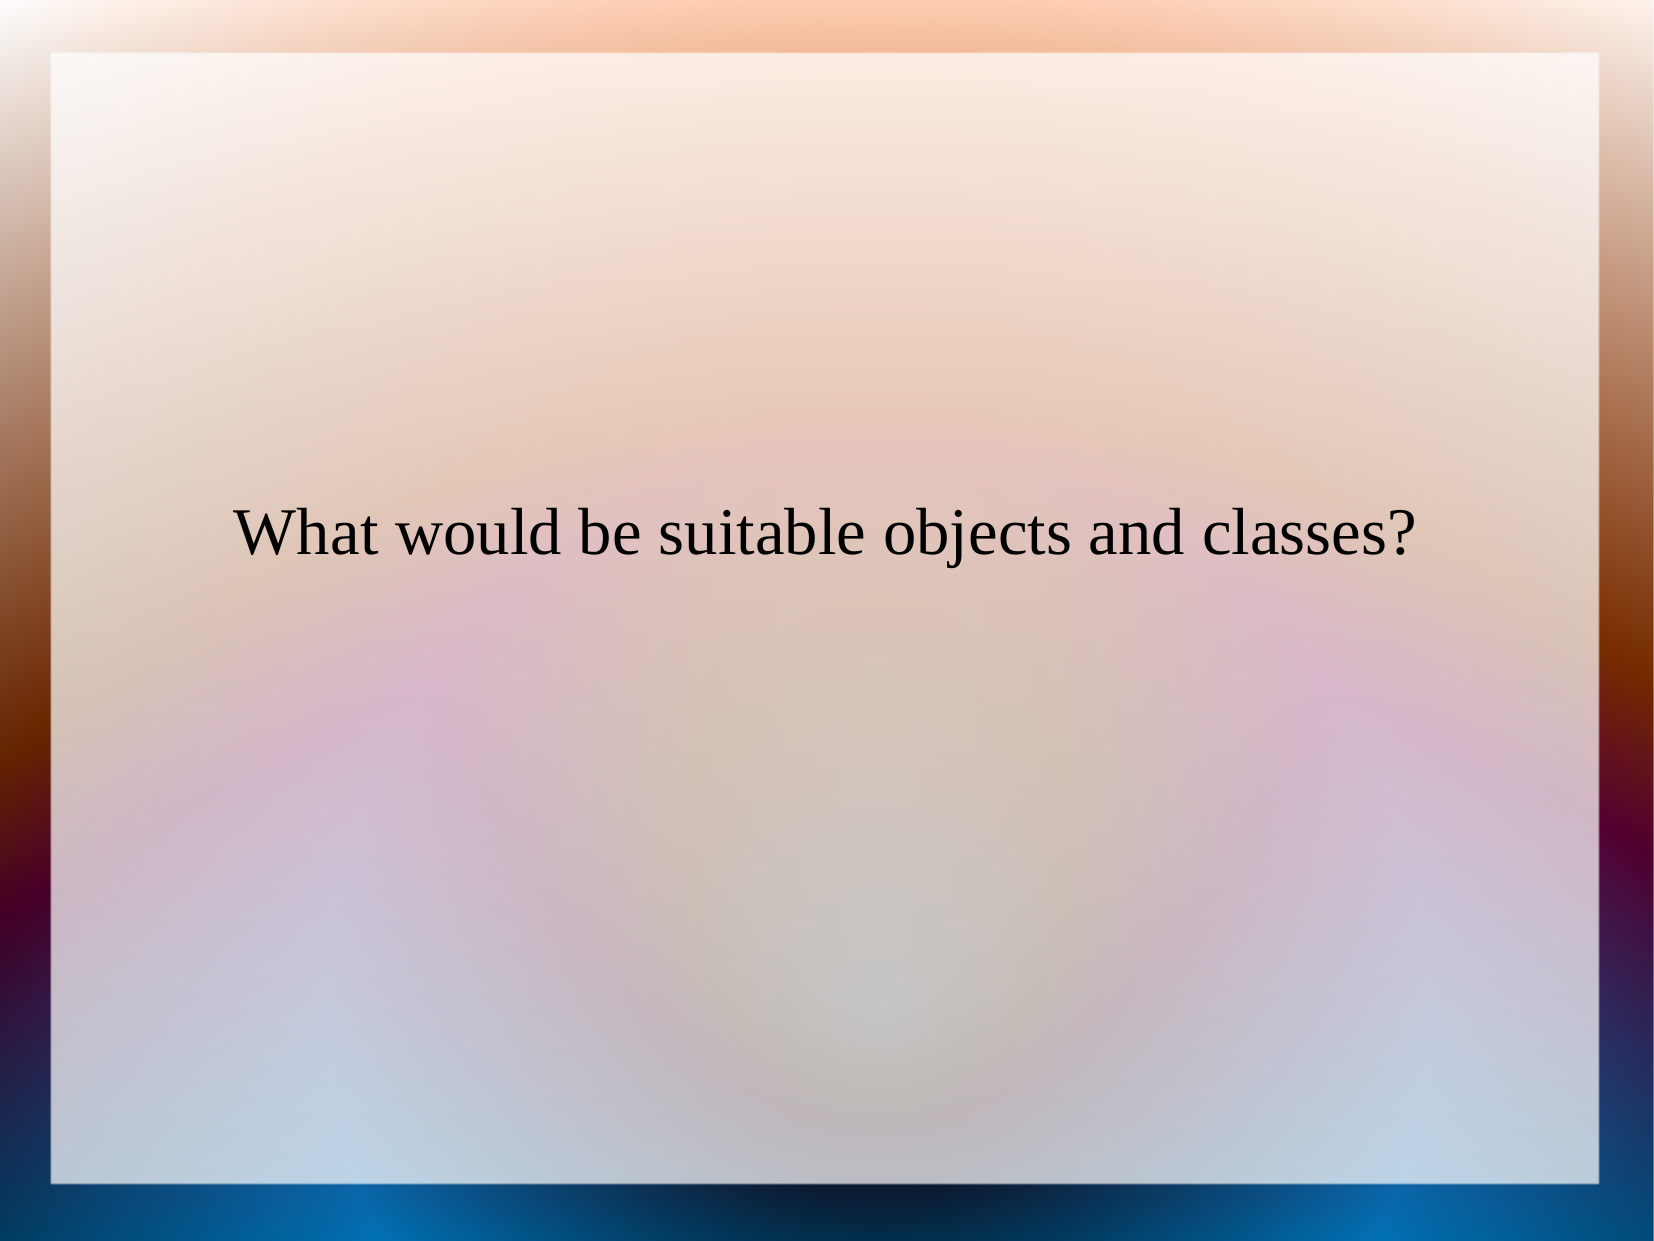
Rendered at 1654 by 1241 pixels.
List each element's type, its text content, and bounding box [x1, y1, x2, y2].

picture [0, 0, 1654, 1241]
subtitle What would be suitable objects and classes? [82, 55, 1571, 1010]
